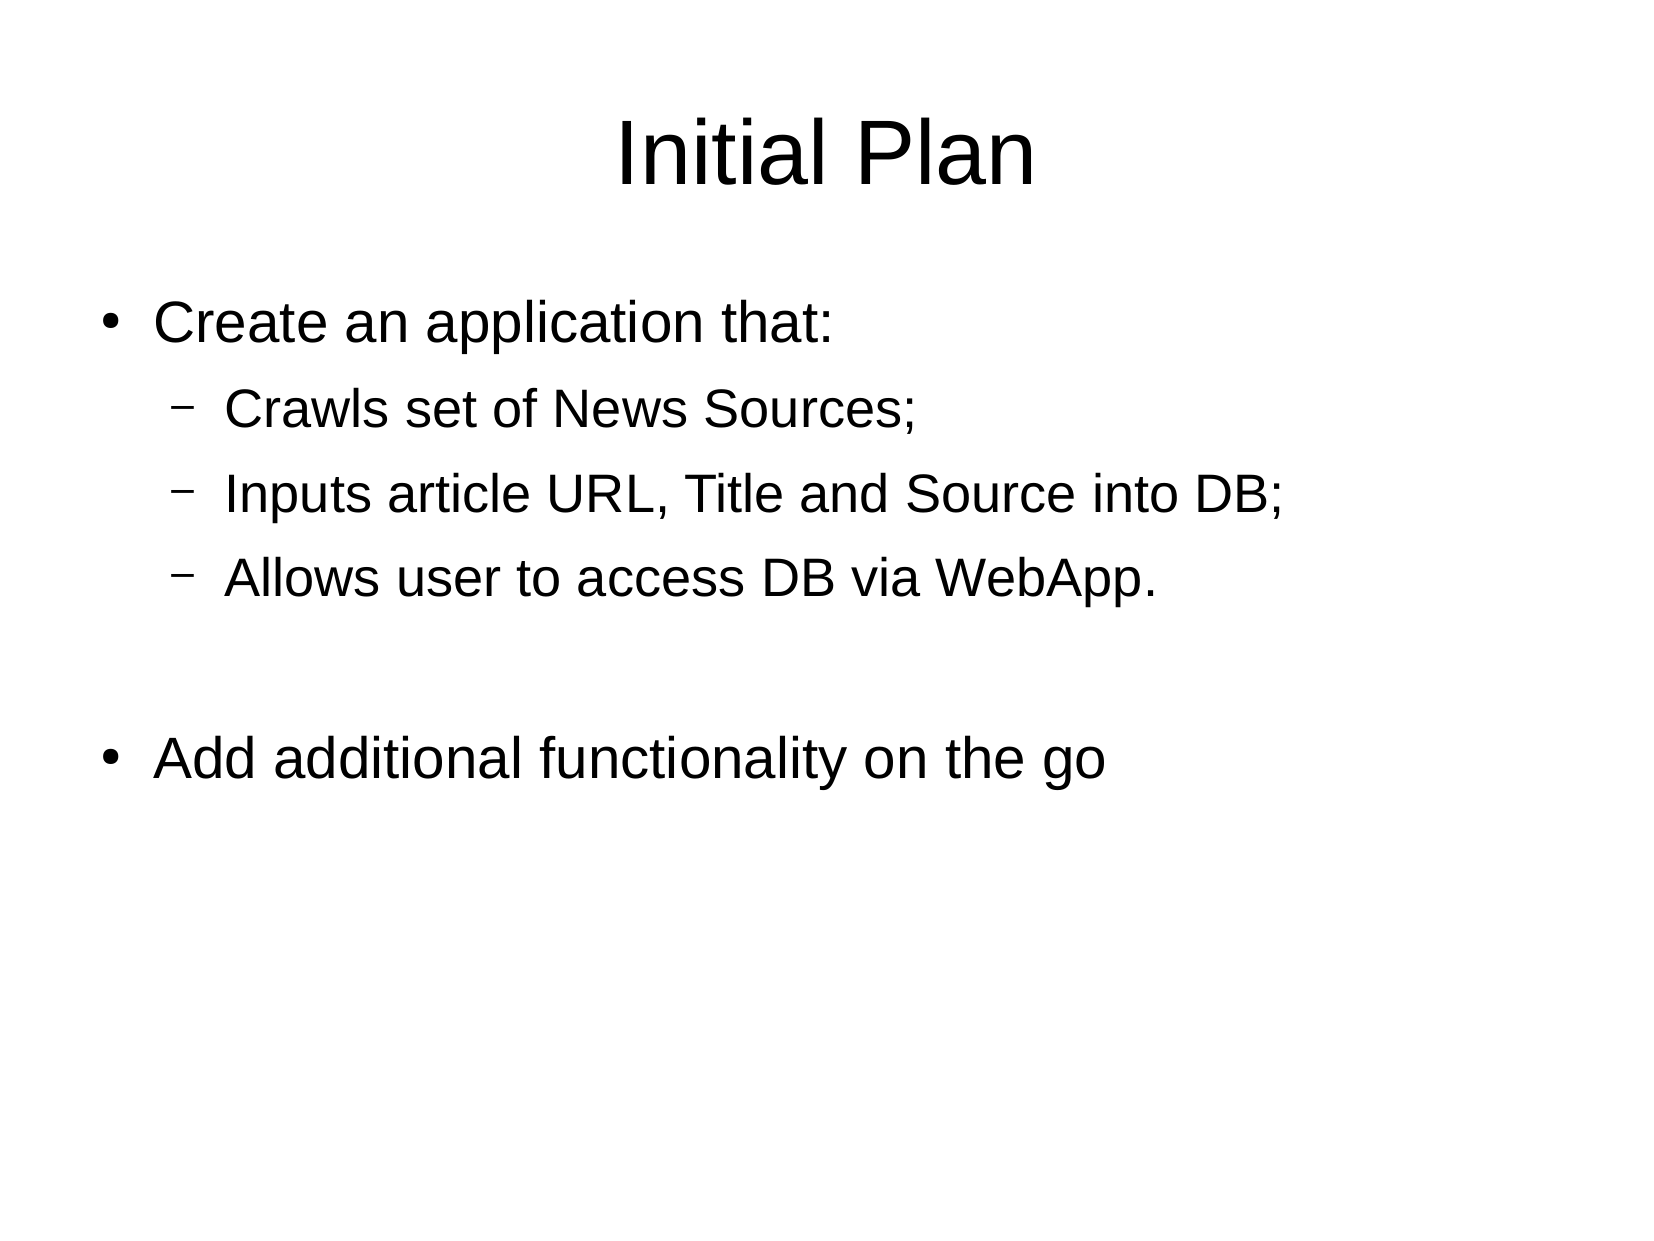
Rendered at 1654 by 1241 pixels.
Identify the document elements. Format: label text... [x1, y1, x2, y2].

title Initial Plan [82, 49, 1571, 257]
list Create an application that: Crawls set of News Sources; Inputs article URL, Title and Source into DB; Allows user to access DB via WebApp. Add additional functionality on the go [82, 290, 1571, 1010]
